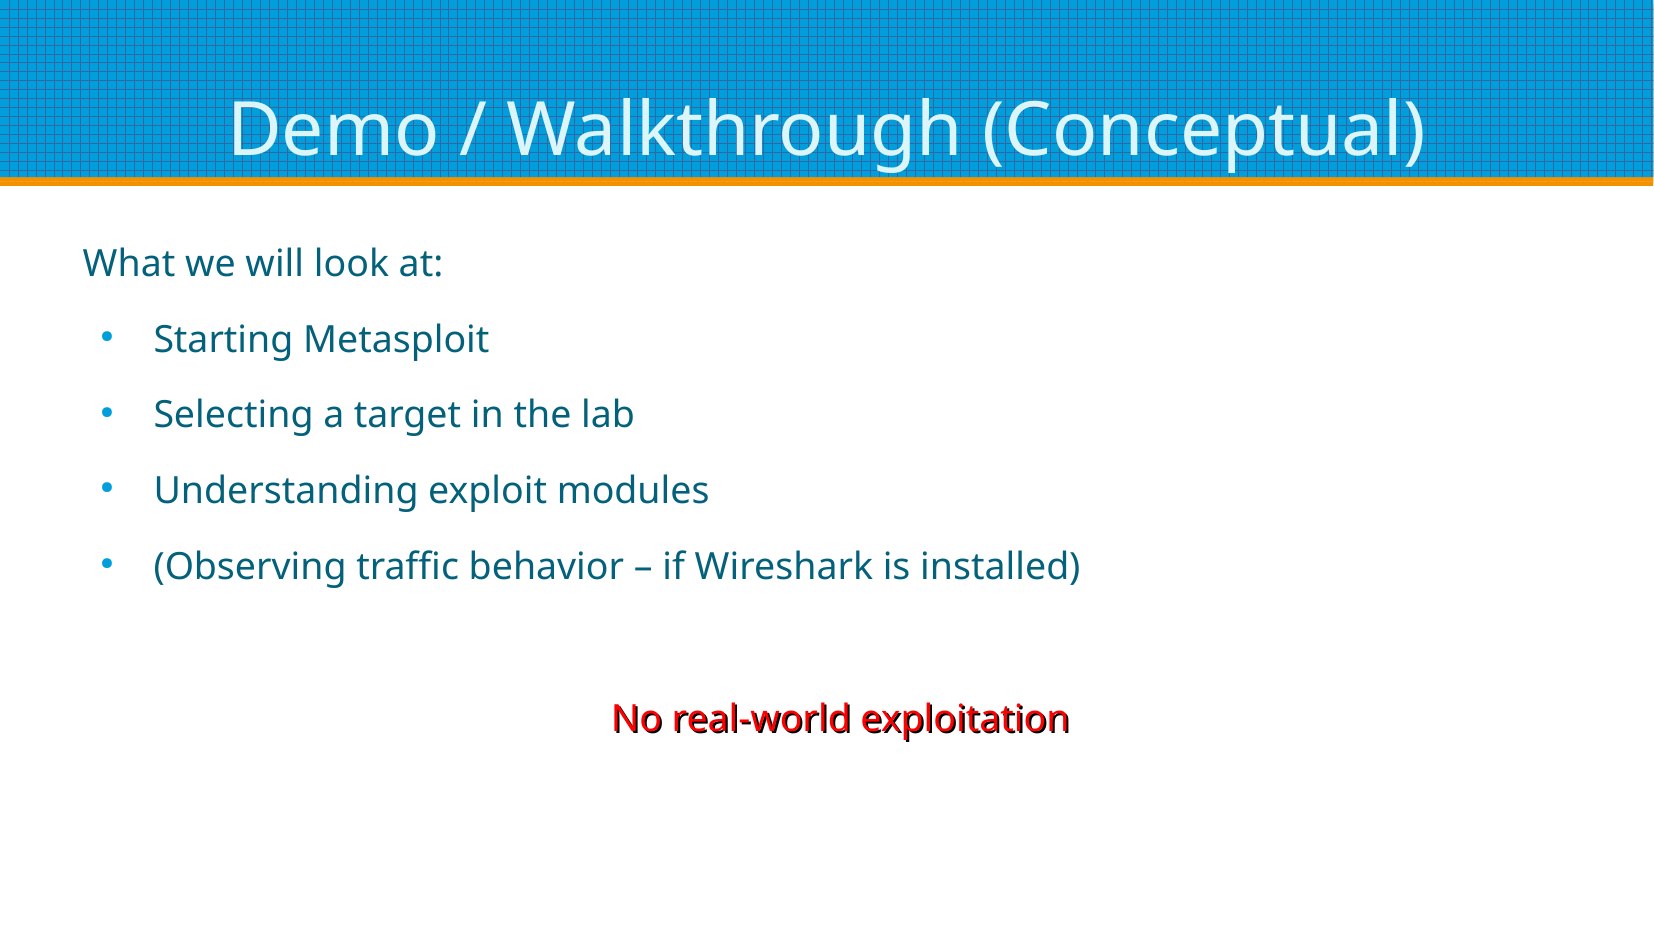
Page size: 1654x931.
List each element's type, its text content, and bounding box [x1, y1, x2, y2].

list What we will look at: Starting Metasploit Selecting a target in the lab Understanding exploit modules (Observing traffic behavior – if Wireshark is installed) No real-world exploitation [82, 236, 1571, 813]
title Demo / Walkthrough (Conceptual) [82, 14, 1571, 178]
